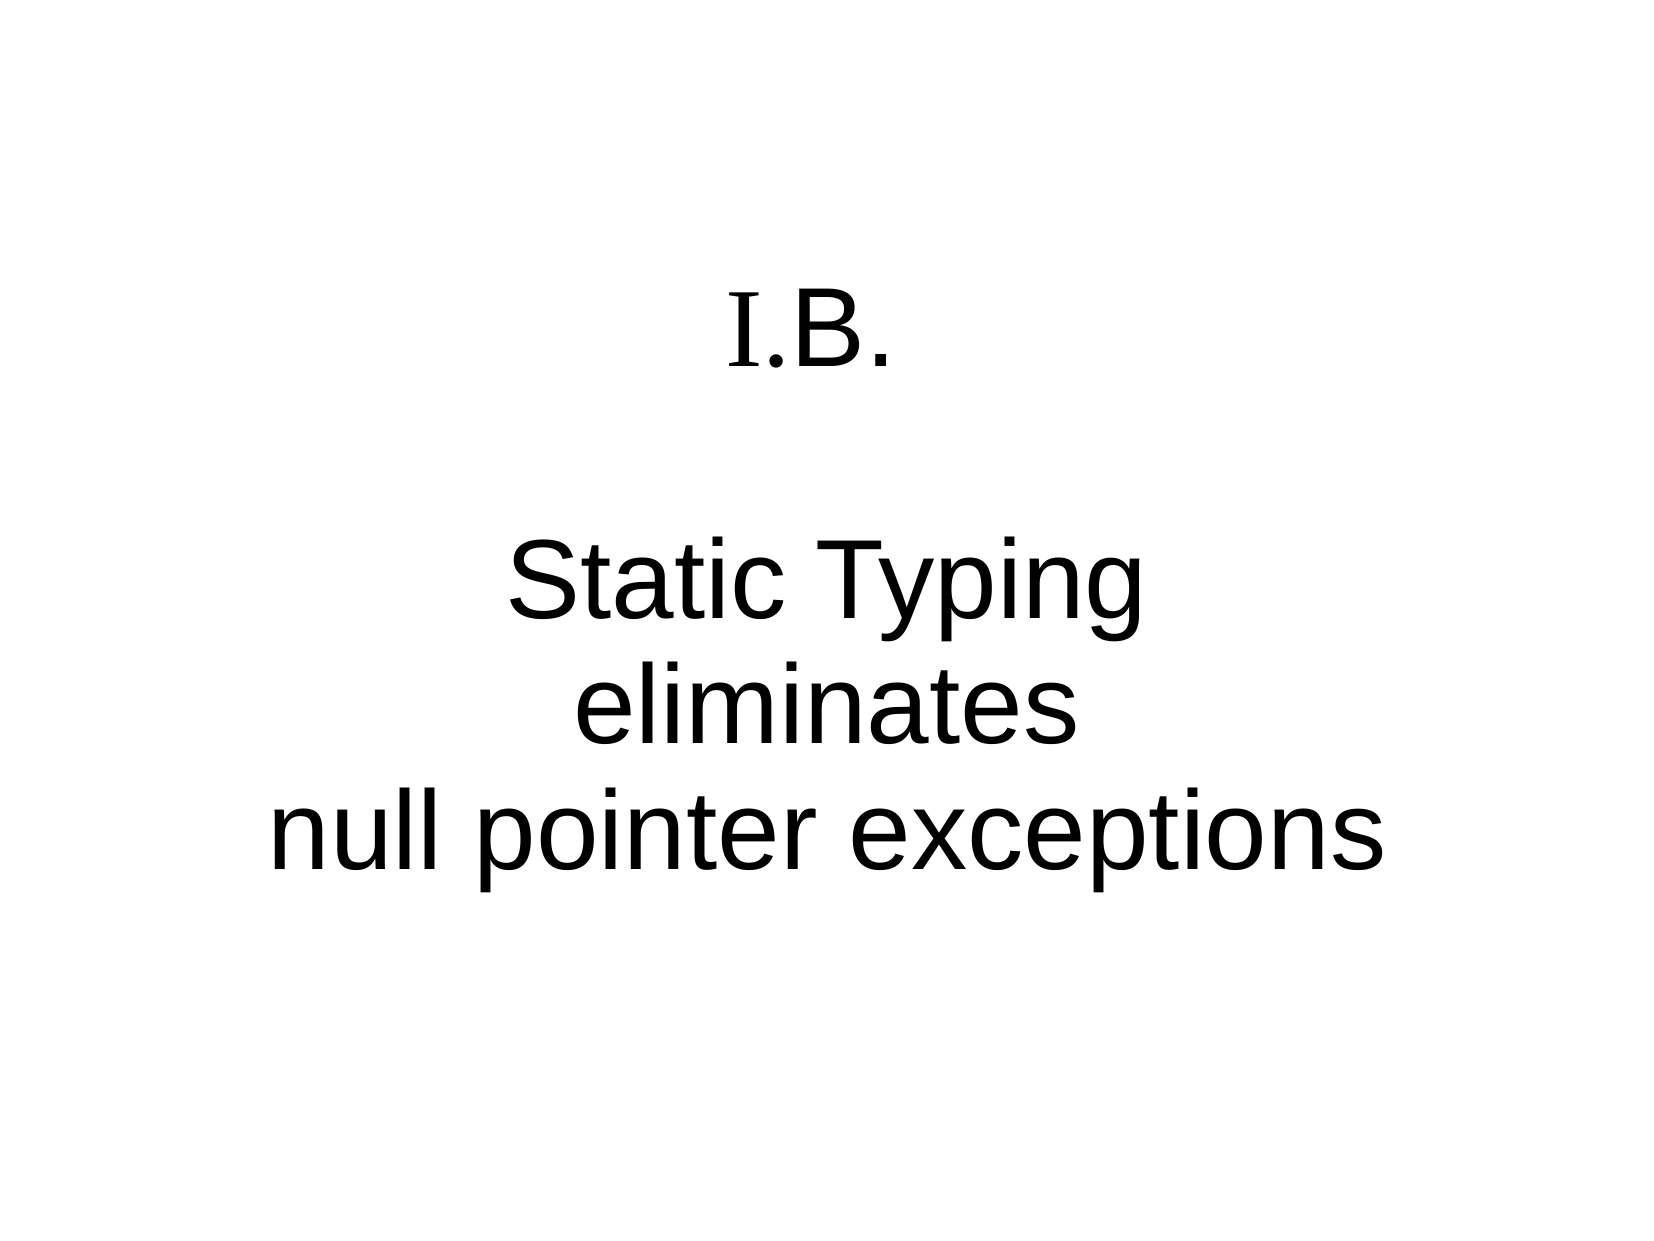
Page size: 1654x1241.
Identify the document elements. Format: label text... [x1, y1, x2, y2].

subtitle I.B. Static Typing eliminates null pointer exceptions [82, 49, 1571, 1109]
